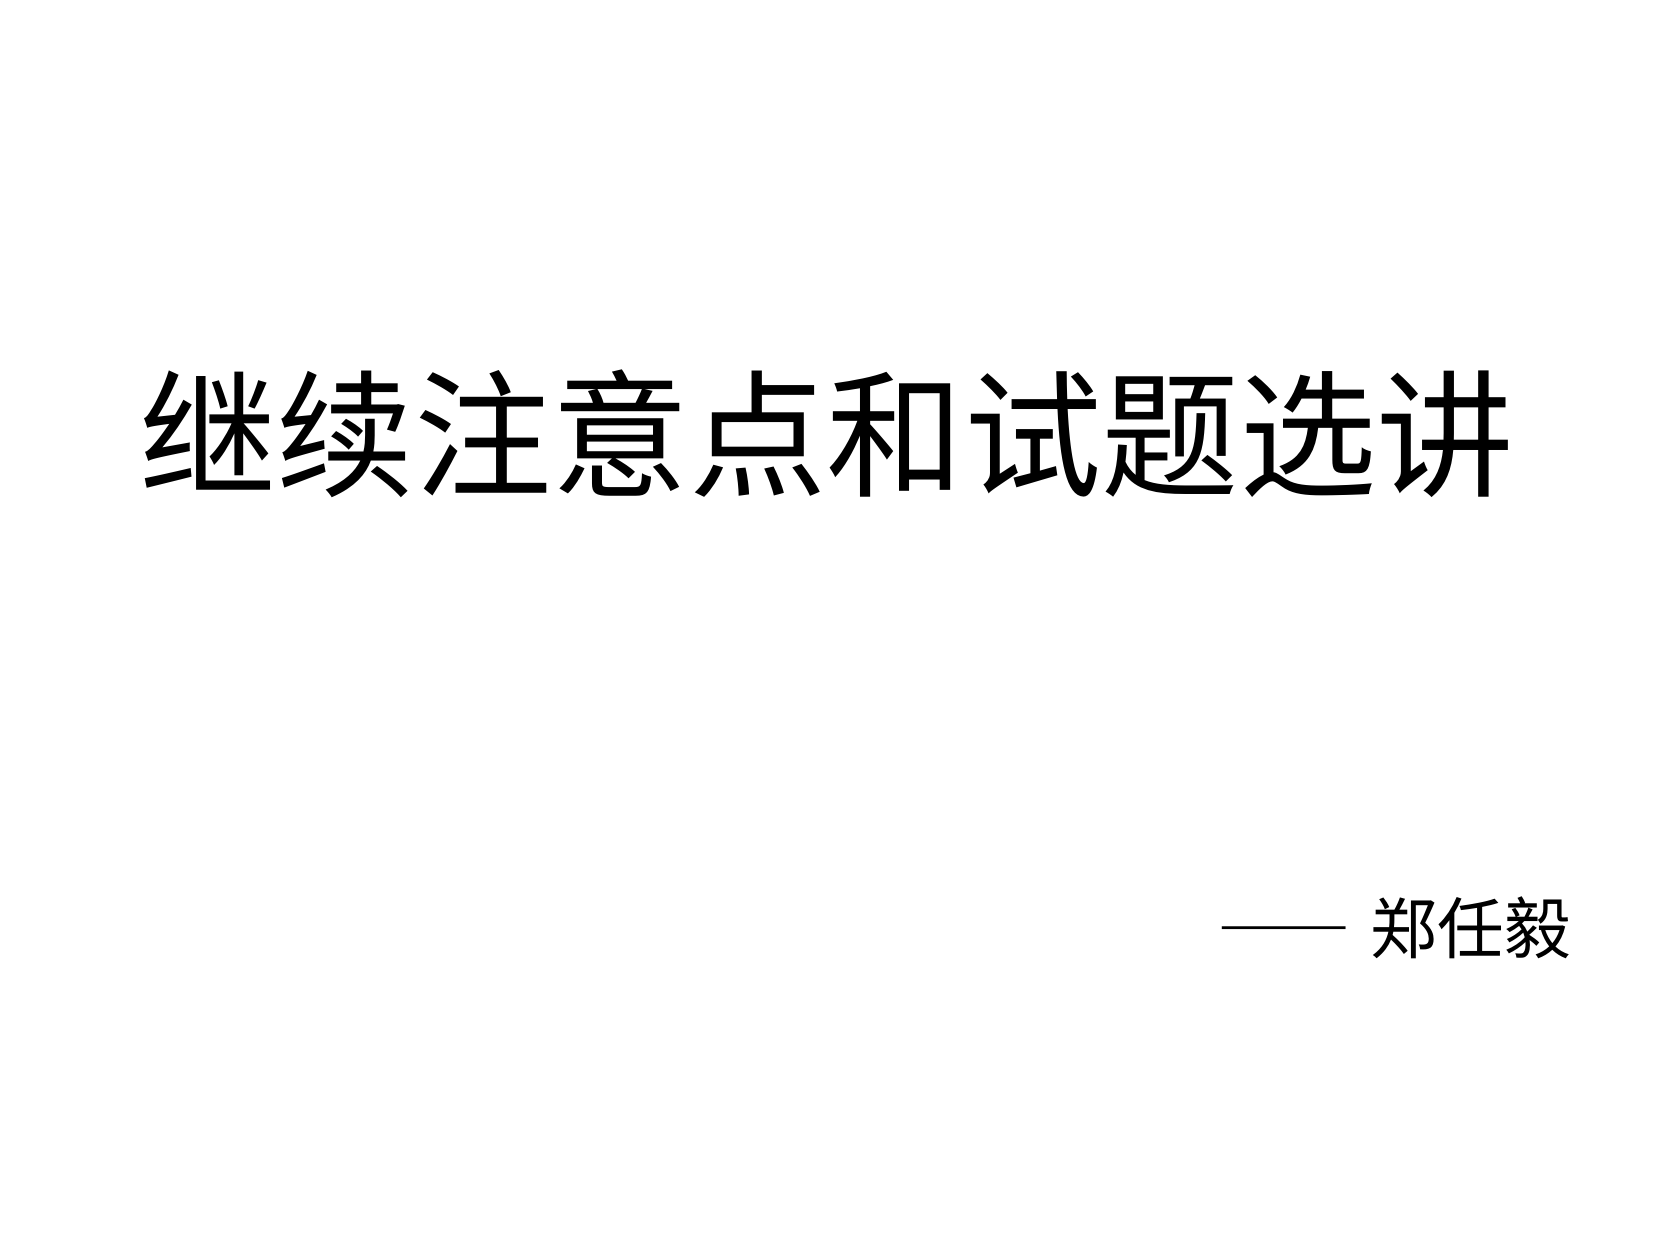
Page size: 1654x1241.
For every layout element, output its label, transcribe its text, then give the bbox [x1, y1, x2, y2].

title 继续注意点和试题选讲 [82, 49, 1571, 804]
subtitle ——郑任毅 [82, 838, 1571, 1010]
